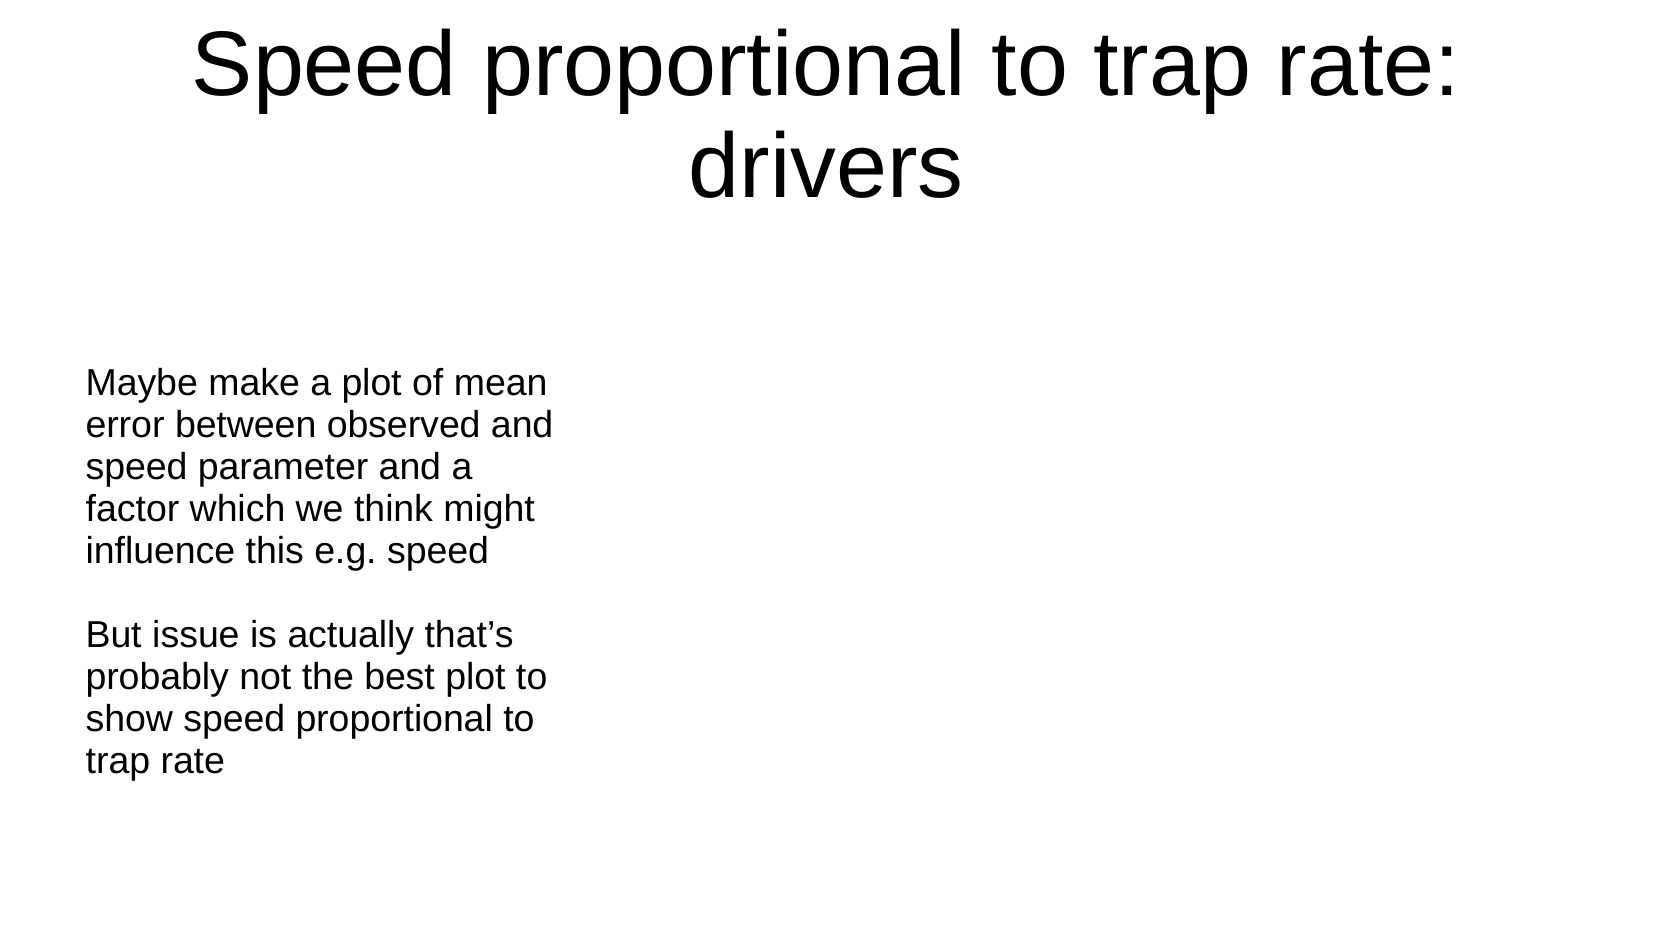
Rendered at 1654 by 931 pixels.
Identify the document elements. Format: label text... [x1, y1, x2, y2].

text_box Maybe make a plot of mean error between observed and speed parameter and a factor which we think might influence this e.g. speed But issue is actually that’s probably not the best plot to show speed proportional to trap rate [70, 354, 591, 790]
title Speed proportional to trap rate: drivers [82, 12, 1571, 218]
